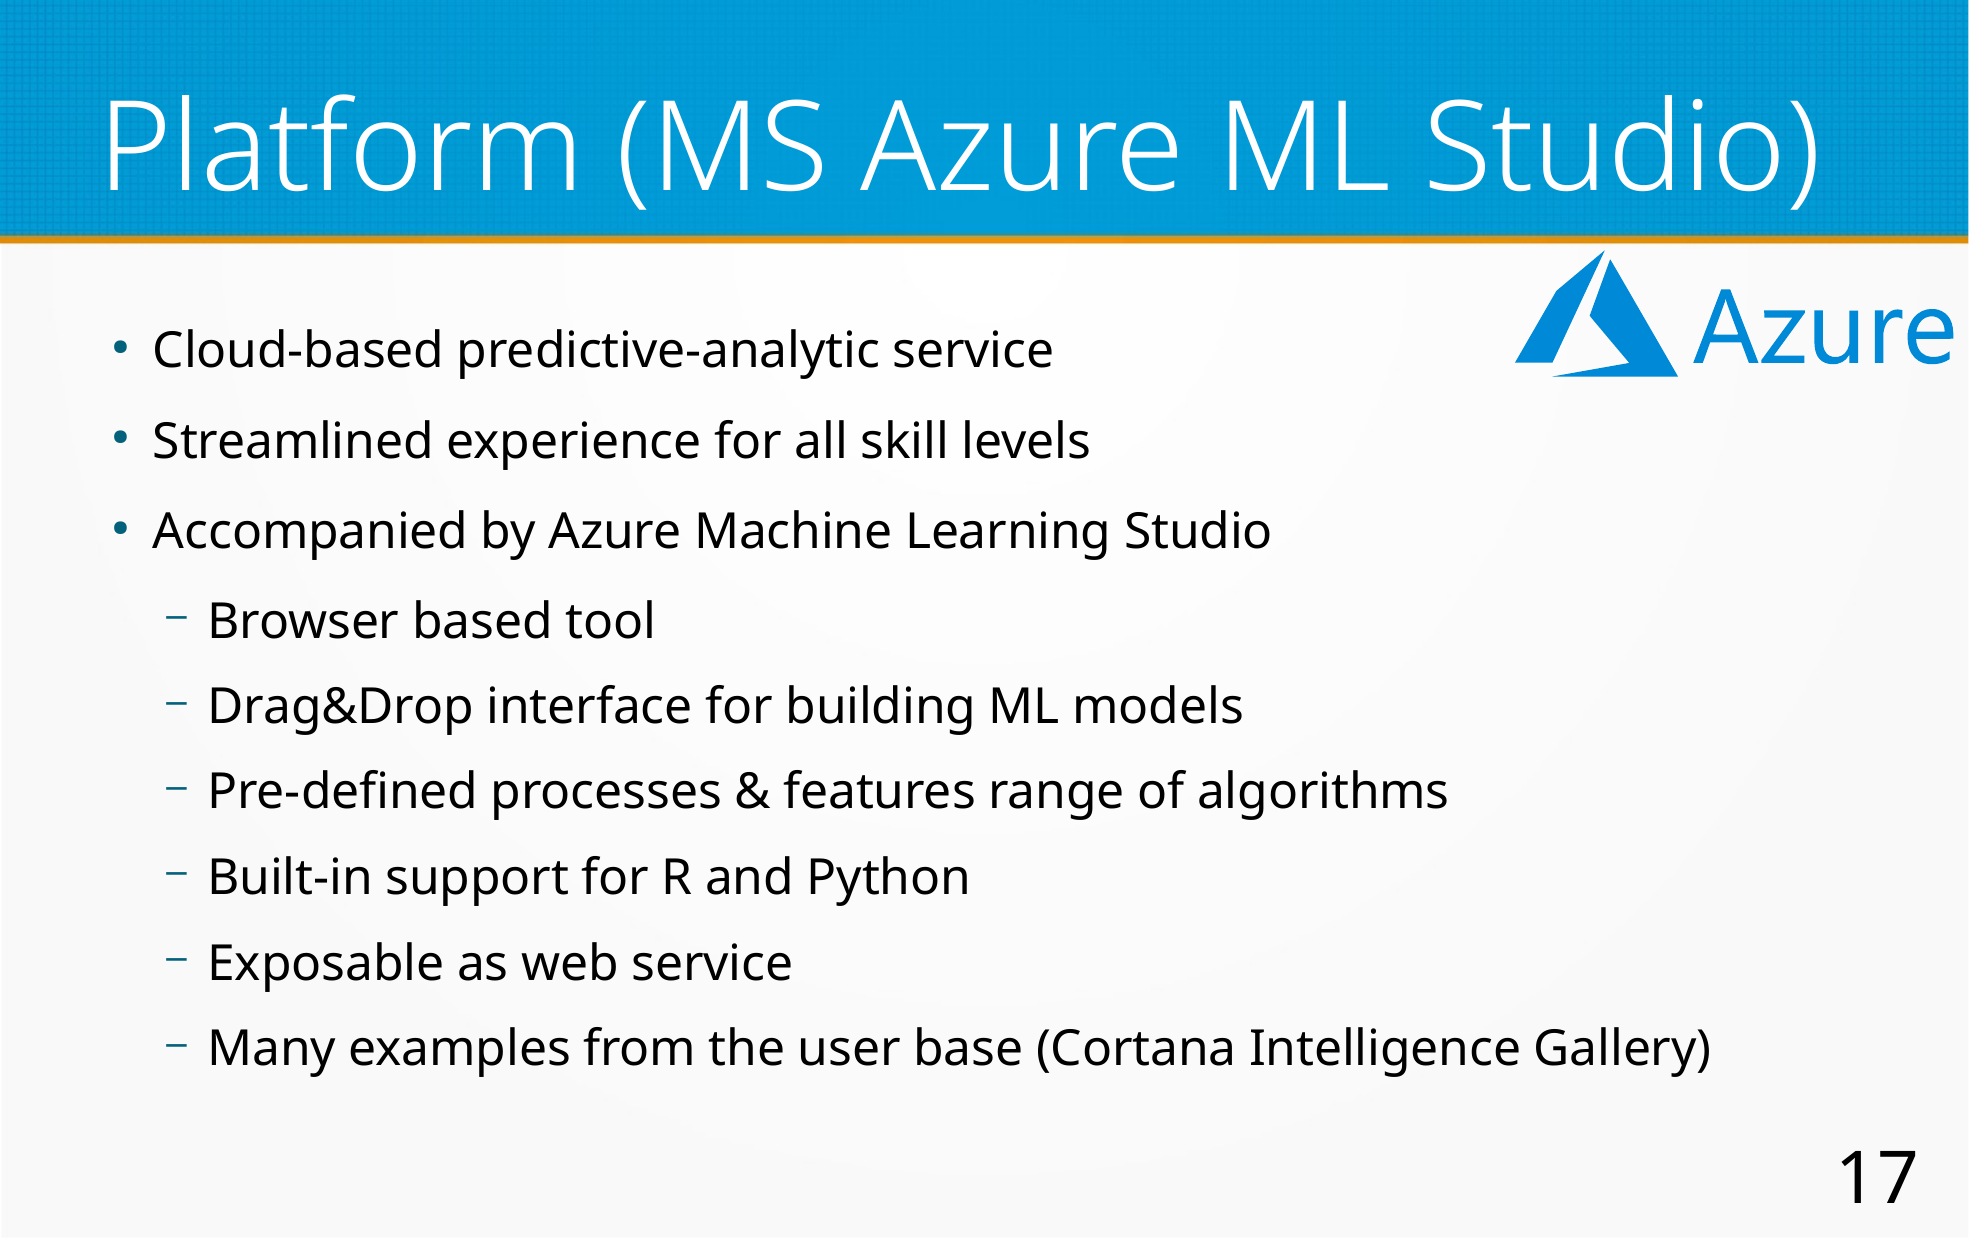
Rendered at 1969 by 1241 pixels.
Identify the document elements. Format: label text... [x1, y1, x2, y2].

title Platform (MS Azure ML Studio) [98, 19, 1870, 227]
picture [0, 233, 1969, 1241]
list Cloud-based predictive-analytic service Streamlined experience for all skill levels Accompanied by Azure Machine Learning Studio Browser based tool Drag&Drop interface for building ML models Pre-defined processes & features range of algorithms Built-in support for R and Python Exposable as web service Many examples from the user base (Cortana Intelligence Gallery) [98, 315, 1861, 1081]
text_box 17 [1830, 1127, 1966, 1224]
